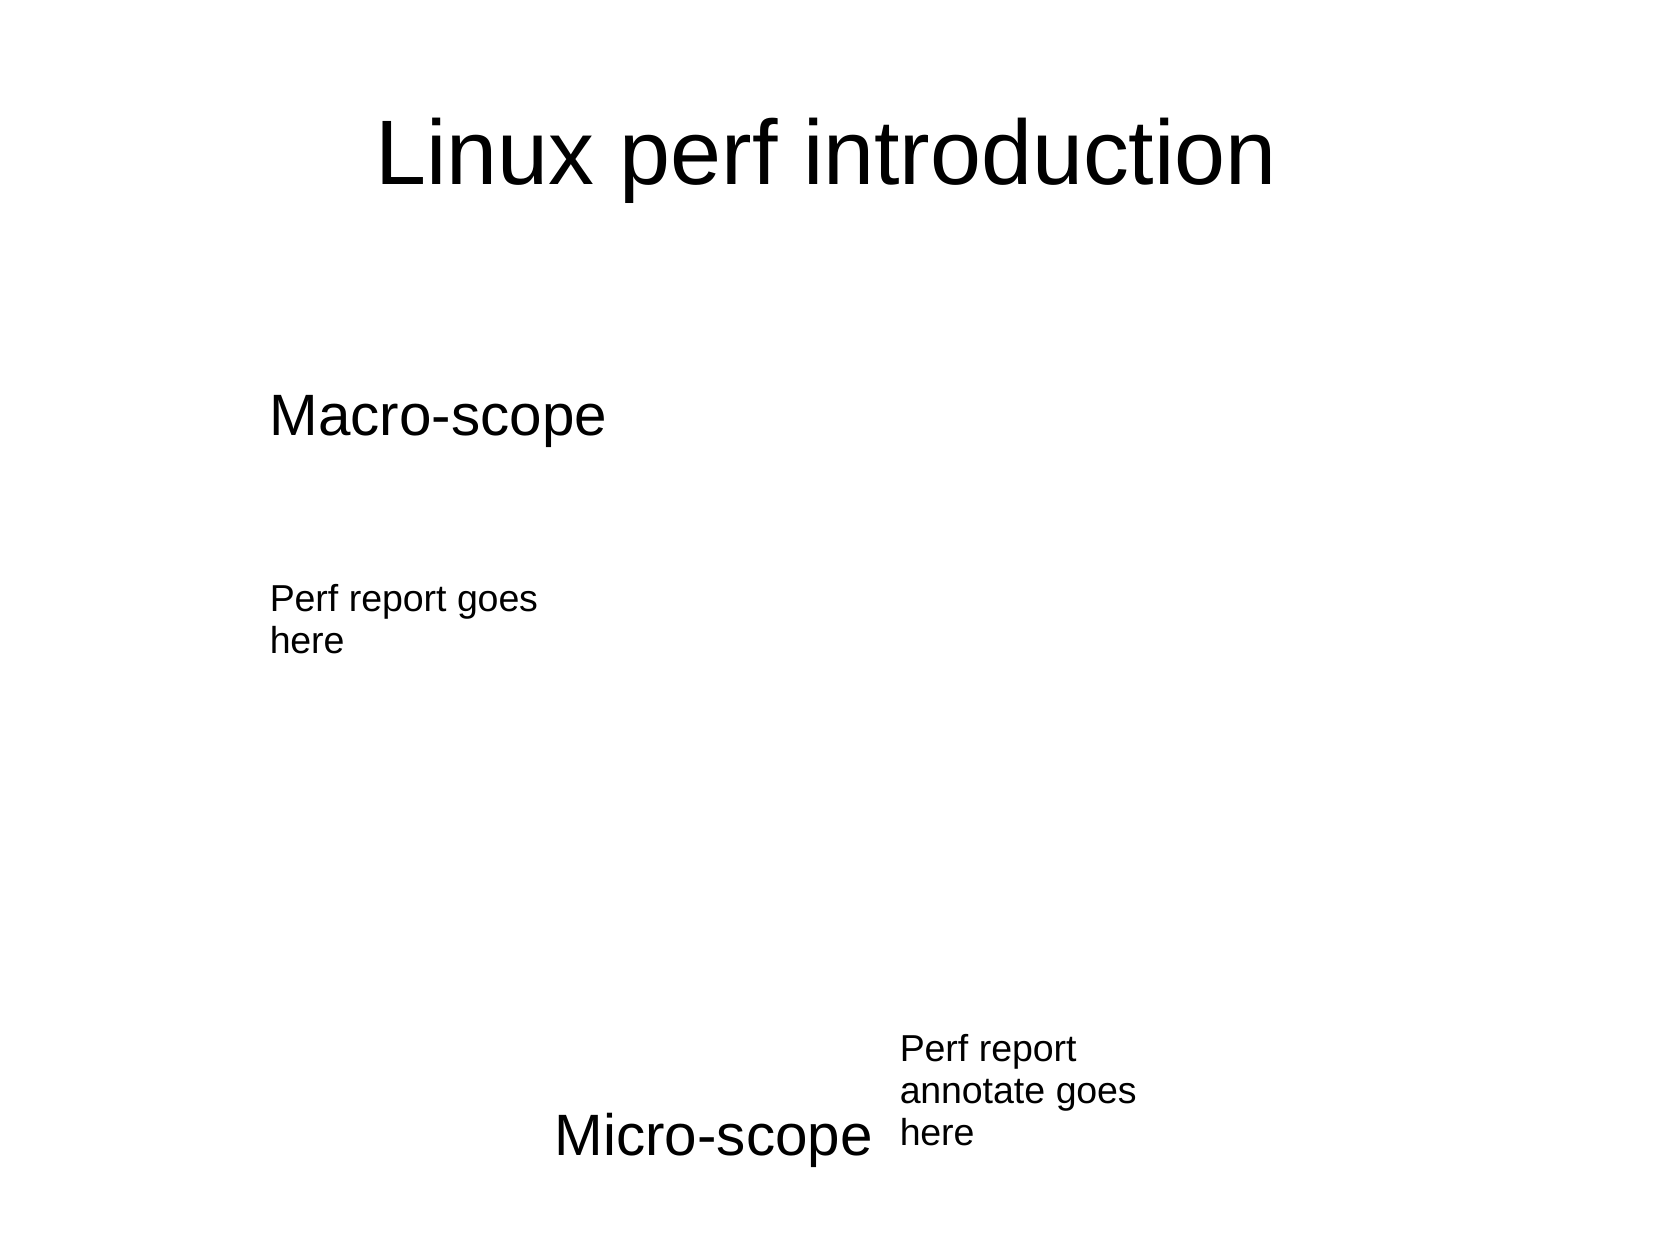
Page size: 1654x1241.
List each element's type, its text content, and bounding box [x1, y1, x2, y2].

text_box Micro-scope [540, 1095, 901, 1186]
title Linux perf introduction [82, 49, 1571, 257]
text_box Perf report annotate goes here [885, 1020, 1186, 1161]
text_box Macro-scope [255, 375, 646, 466]
text_box Perf report goes here [255, 570, 586, 669]
